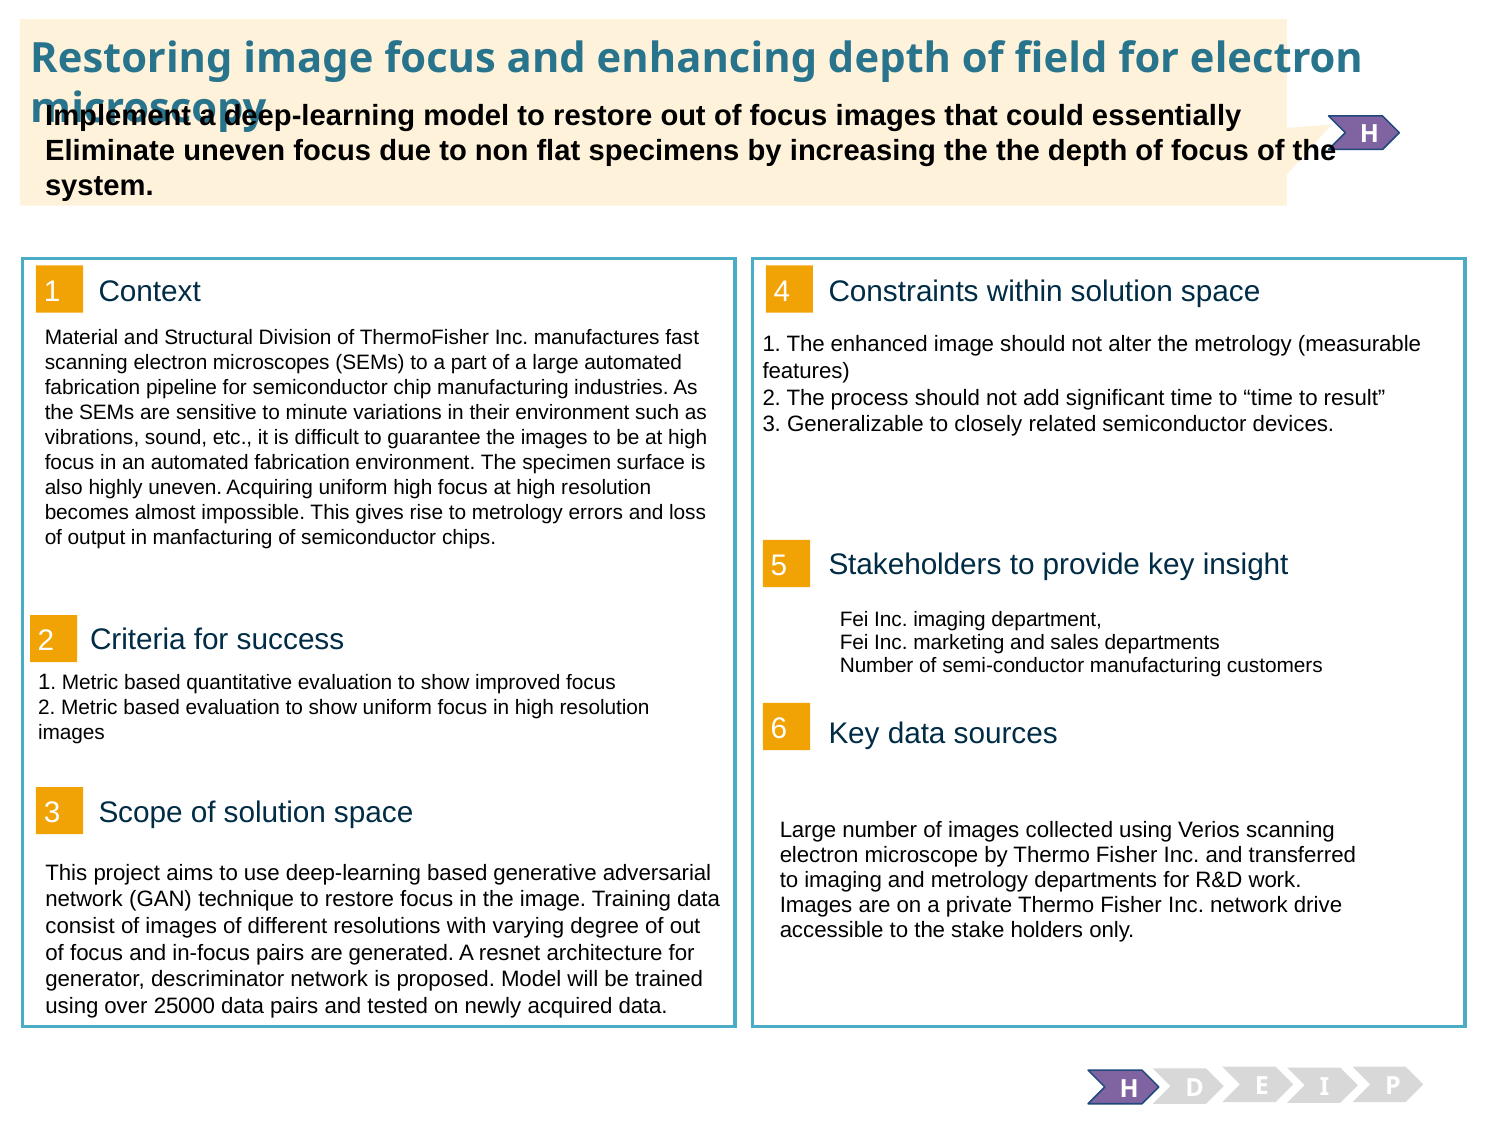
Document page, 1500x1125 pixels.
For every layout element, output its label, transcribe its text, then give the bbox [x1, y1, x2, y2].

text_box 6 [762, 702, 811, 751]
text_box 1 [35, 265, 84, 313]
text_box Scope of solution space [98, 812, 689, 829]
text_box [154, 975, 160, 985]
text_box Large number of images collected using Verios scanning electron microscope by Thermo Fisher Inc. and transferred to imaging and metrology departments for R&D work. Images are on a private Thermo Fisher Inc. network drive accessible to the stake holders only. [765, 810, 1473, 951]
text_box P [1352, 1066, 1424, 1103]
text_box Stakeholders to provide key insight [828, 539, 1419, 586]
text_box [534, 975, 540, 985]
text_box Context [98, 270, 689, 308]
text_box 3 [35, 812, 84, 835]
text_box 4 [765, 265, 813, 313]
text_box [522, 975, 528, 985]
text_box [419, 975, 425, 985]
text_box [569, 974, 574, 984]
text_box [340, 975, 346, 985]
text_box Restoring image focus and enhancing depth of field for electron microscopy [30, 31, 1473, 82]
text_box 1. The enhanced image should not alter the metrology (measurable features) 2. The process should not add significant time to “time to result” 3. Generalizable to closely related semiconductor devices. [747, 322, 1457, 500]
text_box [443, 975, 449, 985]
text_box 5 [762, 539, 811, 588]
text_box [123, 975, 129, 985]
text_box [752, 258, 1465, 1027]
text_box Material and Structural Division of ThermoFisher Inc. manufactures fast scanning electron microscopes (SEMs) to a part of a large automated fabrication pipeline for semiconductor chip manufacturing industries. As the SEMs are sensitive to minute variations in their environment such as vibrations, sound, etc., it is difficult to guarantee the images to be at high focus in an automated fabrication environment. The specimen surface is also highly uneven. Acquiring uniform high focus at high resolution becomes almost impossible. This gives rise to metrology errors and loss of output in manfacturing of semiconductor chips. [29, 316, 725, 572]
text_box [330, 974, 335, 984]
text_box 2 [30, 615, 78, 659]
text_box Constraints within solution space [828, 270, 1419, 308]
text_box D [1152, 1068, 1224, 1104]
text_box I [1287, 1067, 1358, 1103]
text_box Criteria for success [90, 615, 680, 659]
text_box [693, 975, 699, 985]
text_box Key data sources [828, 705, 1419, 760]
text_box E [1222, 1066, 1294, 1103]
text_box [576, 974, 581, 984]
text_box [479, 975, 485, 985]
text_box [22, 258, 736, 1027]
text_box H [1088, 1070, 1159, 1104]
text_box [267, 975, 273, 985]
text_box [323, 974, 328, 984]
text_box Fei Inc. imaging department, Fei Inc. marketing and sales departments Number of semi-conductor manufacturing customers [825, 600, 1341, 685]
text_box Implement a deep-learning model to restore out of focus images that could essentially Eliminate uneven focus due to non flat specimens by increasing the the depth of focus of the system. [30, 88, 1439, 170]
text_box [507, 974, 514, 983]
text_box This project aims to use deep-learning based generative adversarial network (GAN) technique to restore focus in the image. Training data consist of images of different resolutions with varying degree of out of focus and in-focus pairs are generated. A resnet architecture for generator, descriminator network is proposed. Model will be trained using over 25000 data pairs and tested on newly acquired data. [30, 850, 740, 974]
text_box [19, 19, 1291, 206]
text_box 1. Metric based quantitative evaluation to show improved focus 2. Metric based evaluation to show uniform focus in high resolution images [23, 659, 733, 812]
